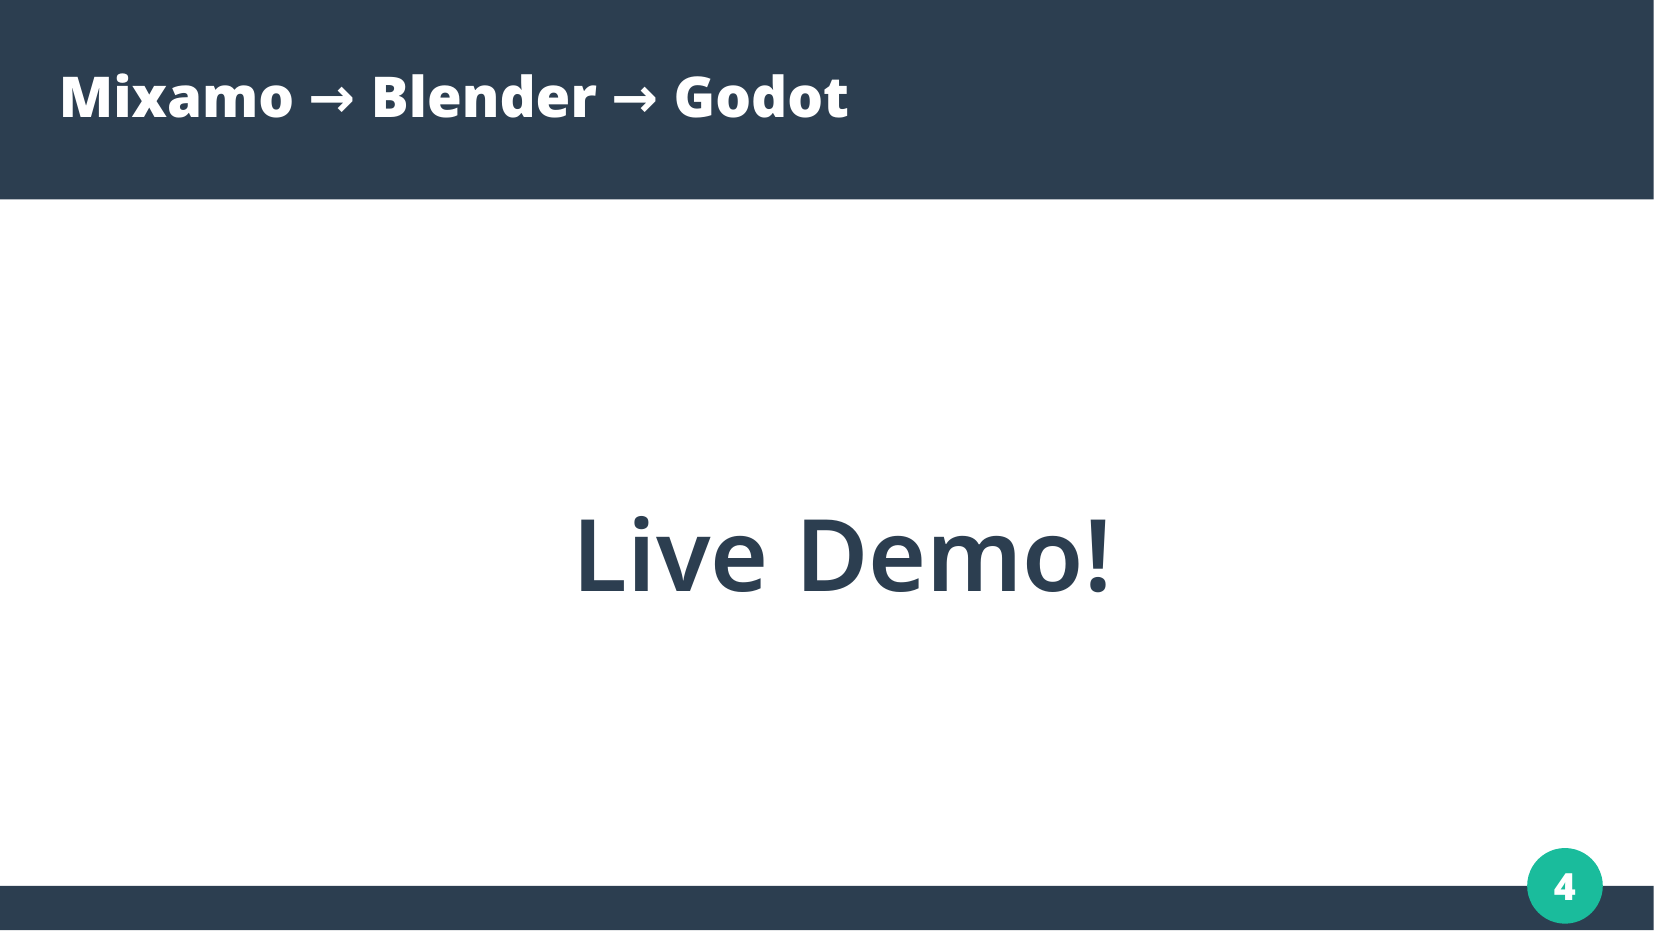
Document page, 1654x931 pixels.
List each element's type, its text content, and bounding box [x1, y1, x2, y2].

title Mixamo → Blender → Godot [59, 37, 1595, 156]
list Live Demo! [39, 242, 1576, 863]
